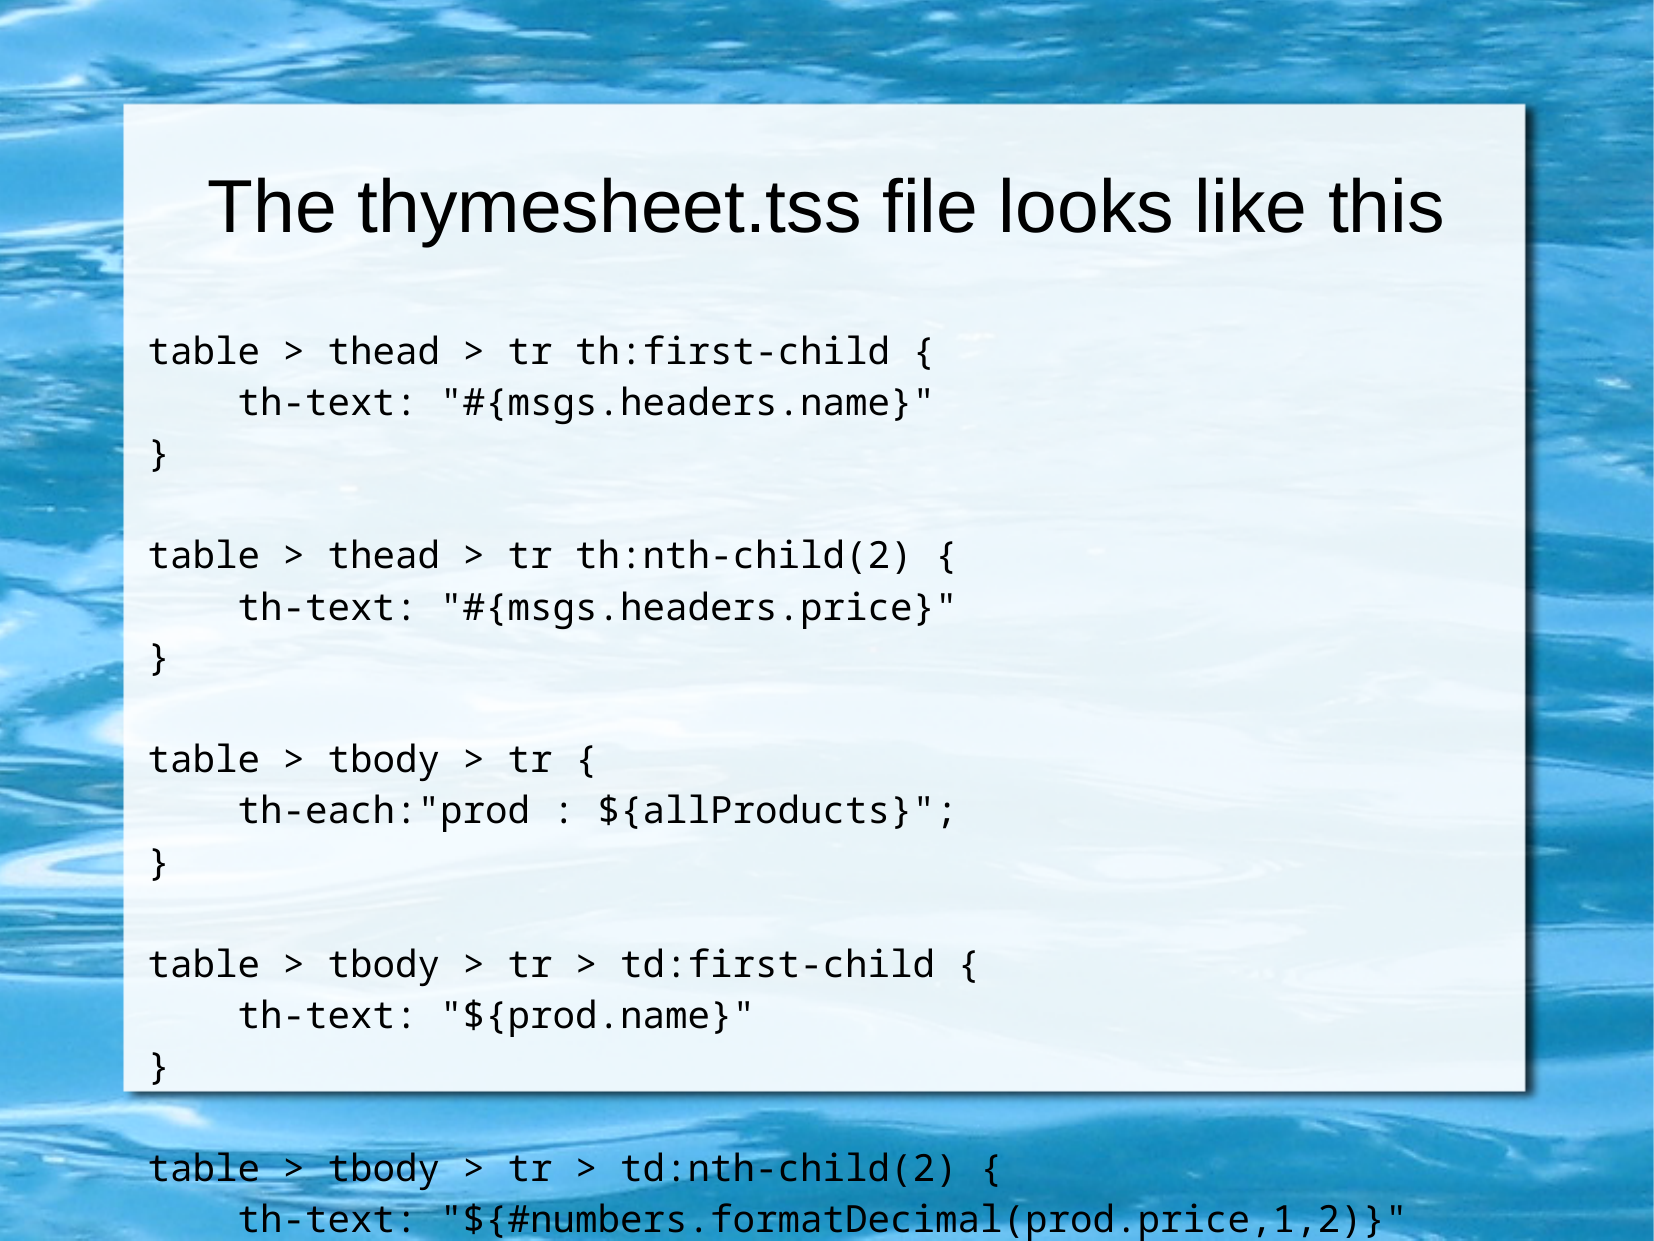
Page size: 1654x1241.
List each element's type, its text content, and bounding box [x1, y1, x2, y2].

list table > thead > tr th:first-child { th-text: "#{msgs.headers.name}" } table > thead > tr th:nth-child(2) { th-text: "#{msgs.headers.price}" } table > tbody > tr { th-each:"prod : ${allProducts}"; } table > tbody > tr > td:first-child { th-text: "${prod.name}" } table > tbody > tr > td:nth-child(2) { th-text: "${#numbers.formatDecimal(prod.price,1,2)}" } [147, 324, 1506, 1063]
picture [0, 0, 1654, 1241]
picture [1143, 1214, 1154, 1230]
picture [1031, 1214, 1042, 1230]
title The thymesheet.tss file looks like this [147, 118, 1506, 296]
